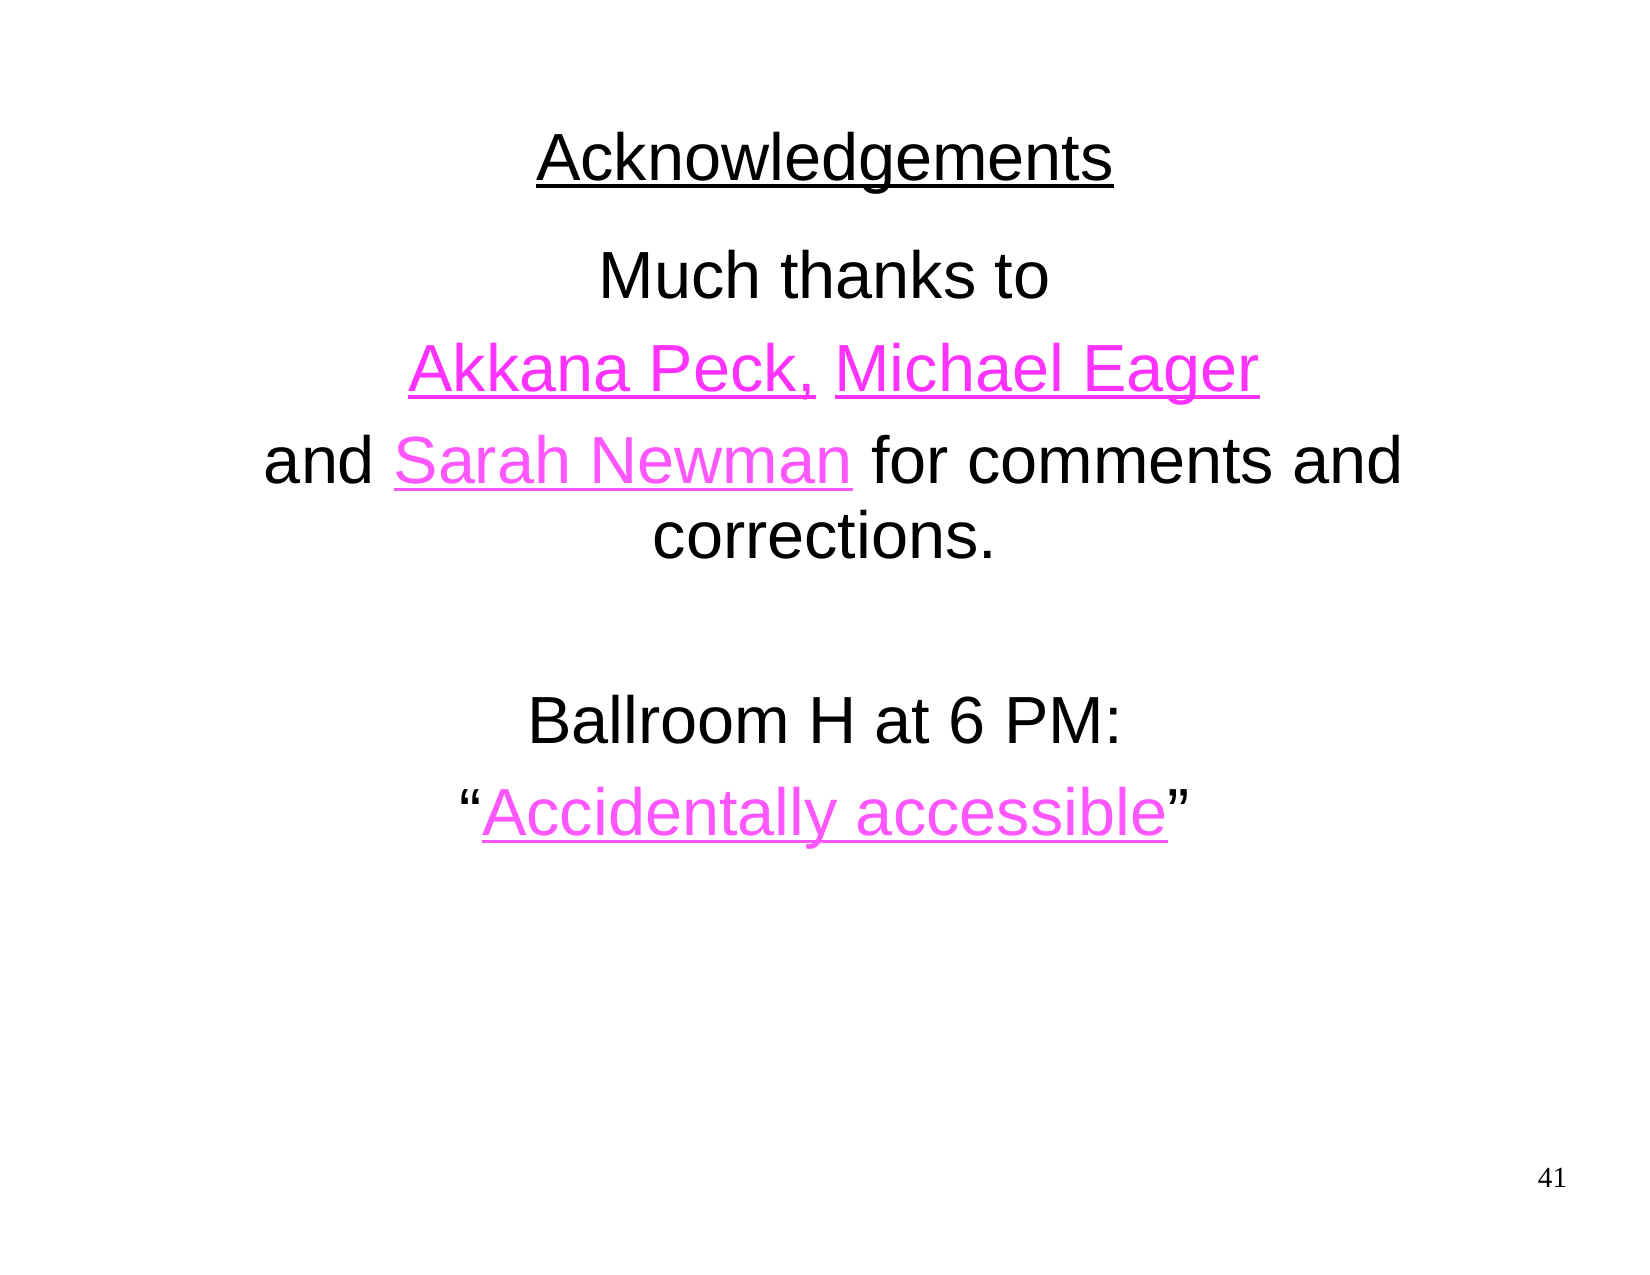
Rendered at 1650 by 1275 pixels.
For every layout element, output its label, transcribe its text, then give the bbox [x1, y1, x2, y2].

subtitle Much thanks to Akkana Peck, Michael Eager and Sarah Newman for comments and corrections. Ballroom H at 6 PM: “Accidentally accessible” [82, 50, 1568, 1038]
